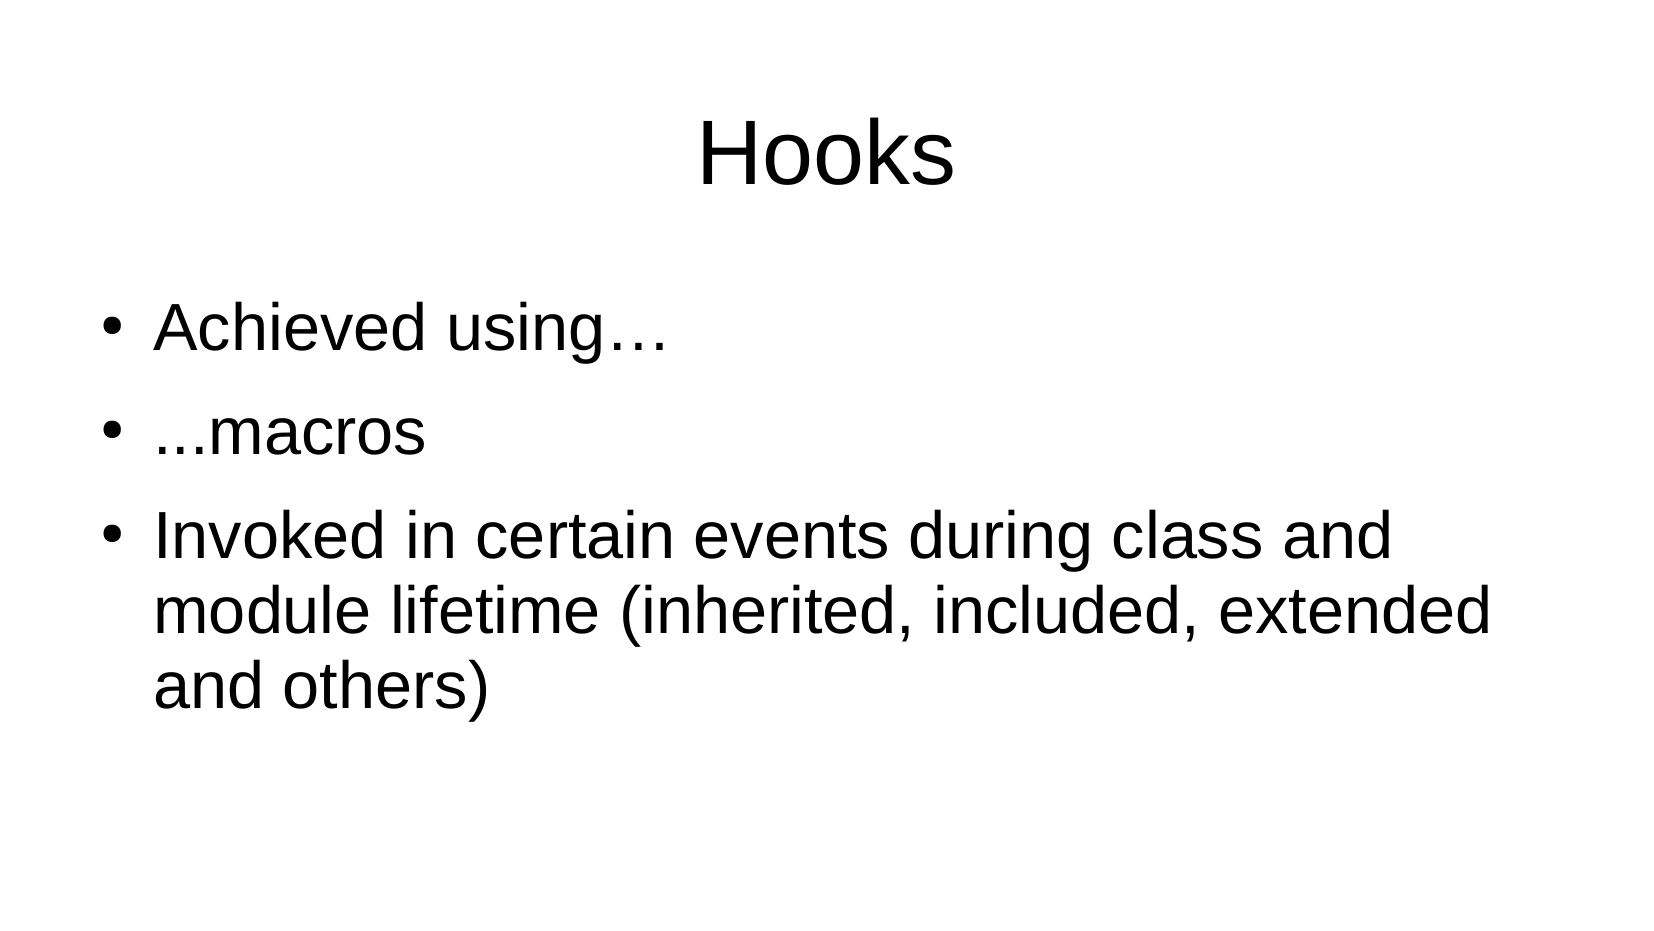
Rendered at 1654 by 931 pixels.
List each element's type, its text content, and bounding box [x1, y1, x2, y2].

list Achieved using… ...macros Invoked in certain events during class and module lifetime (inherited, included, extended and others) [82, 290, 1571, 856]
title Hooks [82, 49, 1571, 257]
